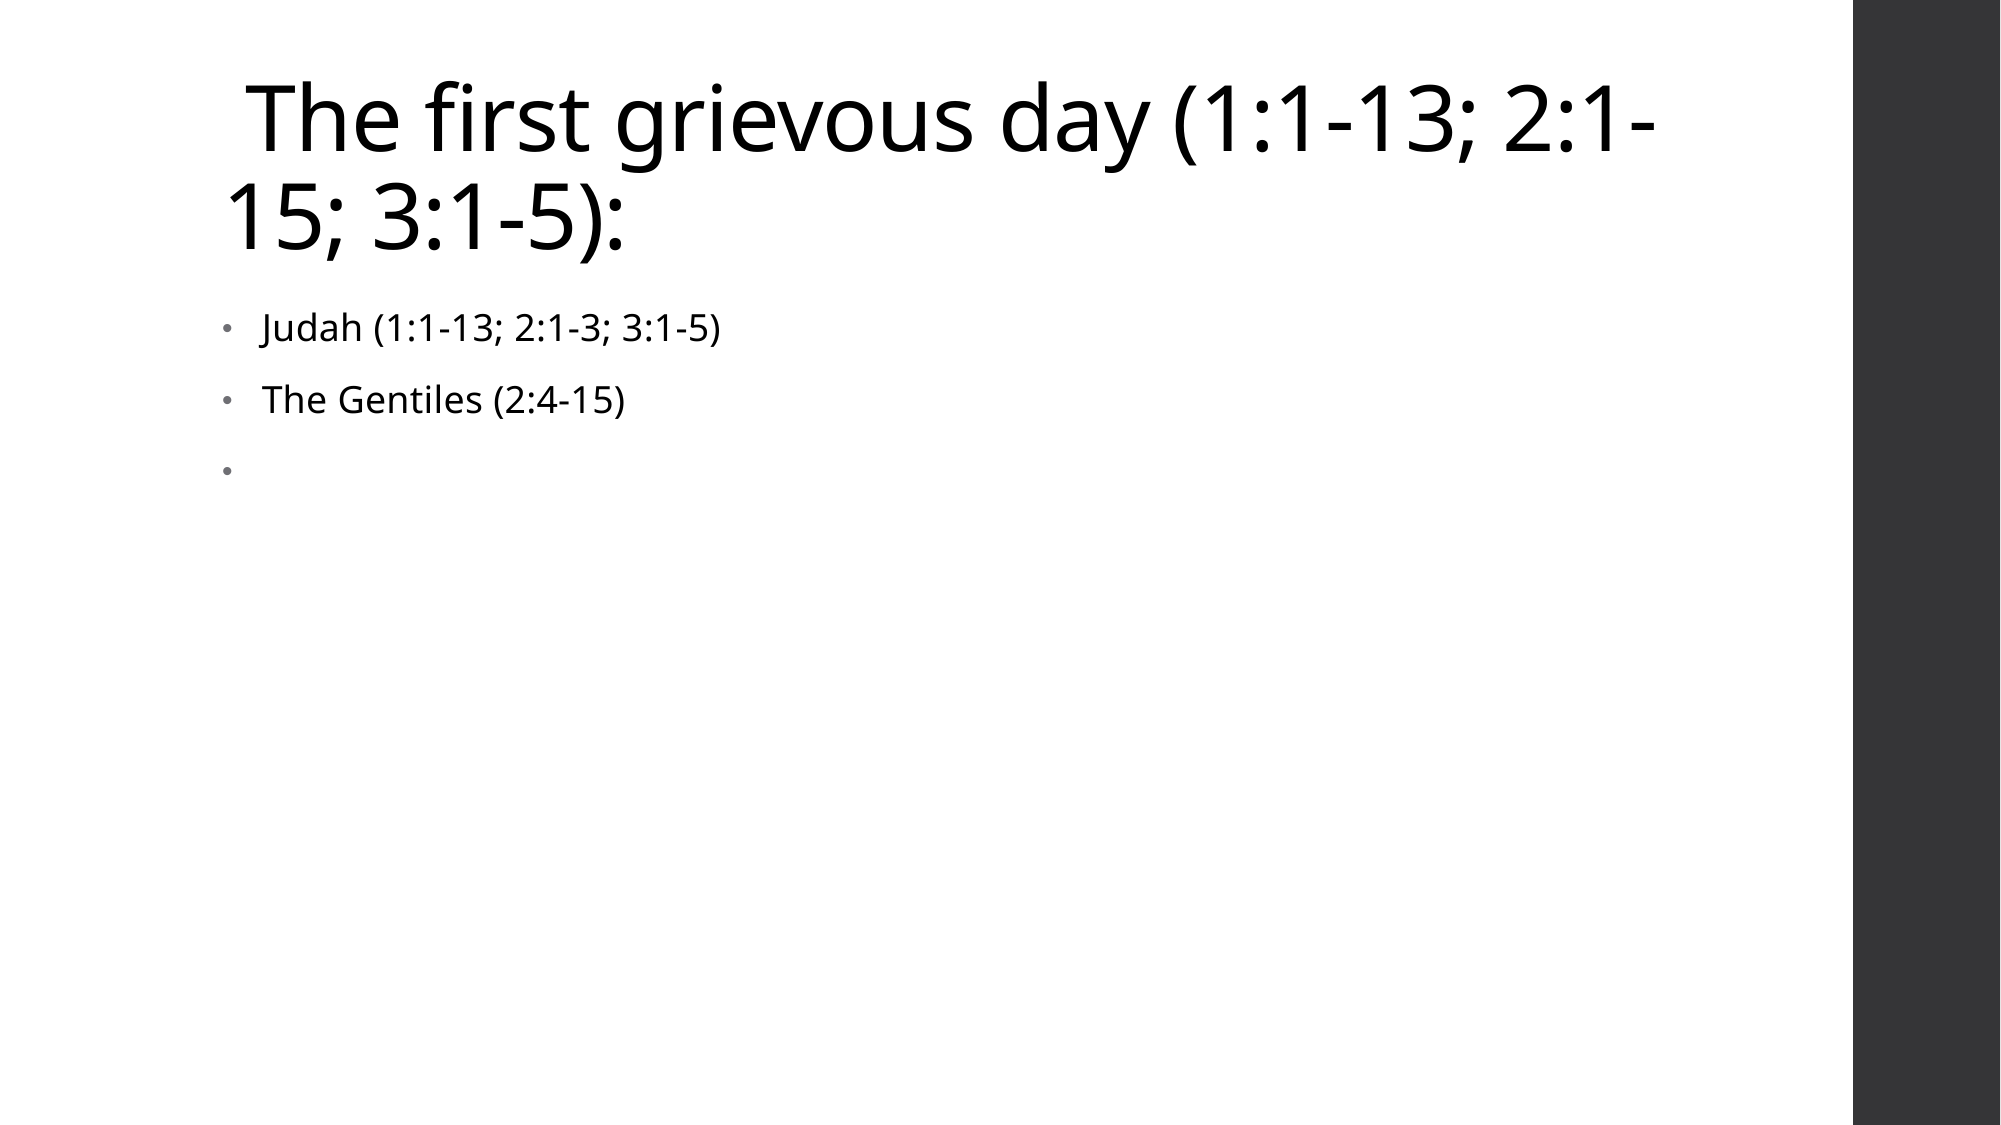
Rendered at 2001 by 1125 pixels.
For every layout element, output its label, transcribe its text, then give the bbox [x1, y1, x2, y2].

list Judah (1:1-13; 2:1-3; 3:1-5) The Gentiles (2:4-15) [206, 299, 1617, 1014]
title The first grievous day (1:1-13; 2:1-15; 3:1-5): [206, 60, 1797, 278]
